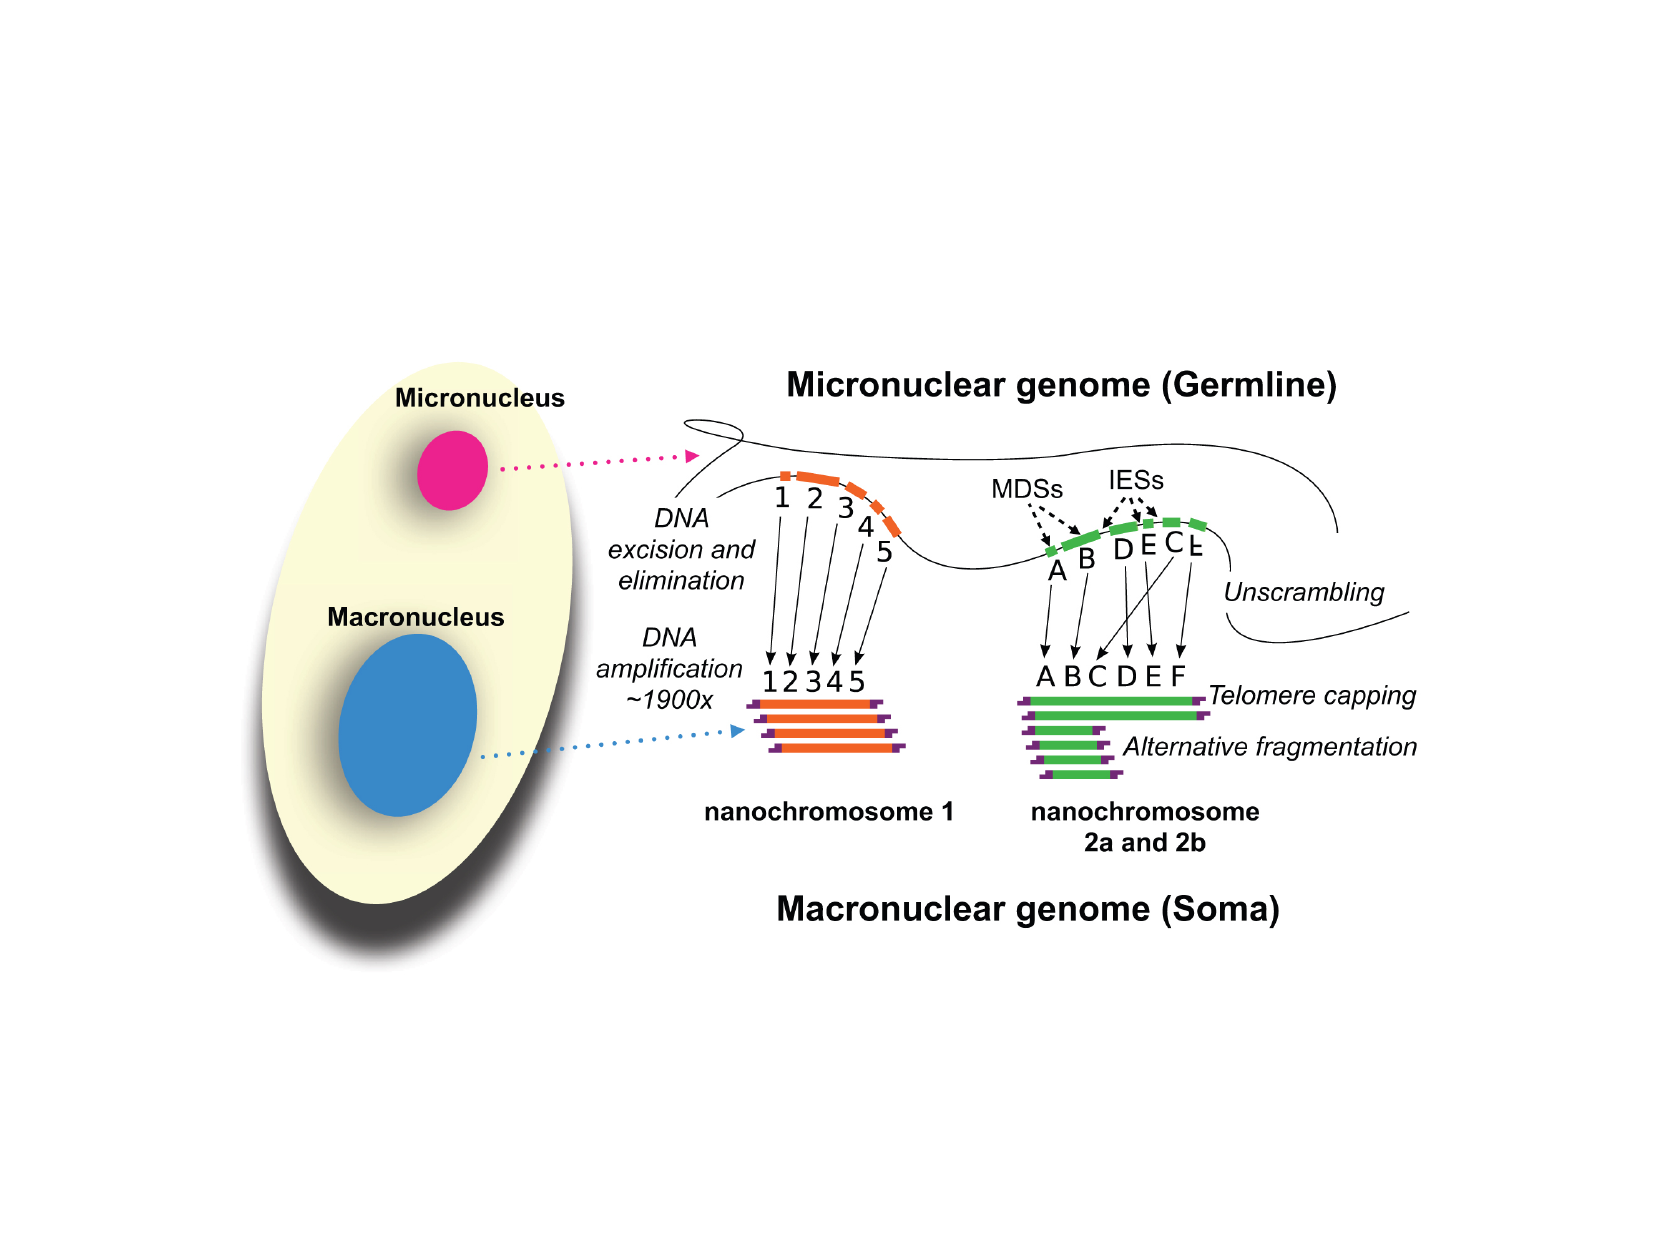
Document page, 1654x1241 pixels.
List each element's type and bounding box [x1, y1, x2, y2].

picture [187, 290, 1466, 1010]
